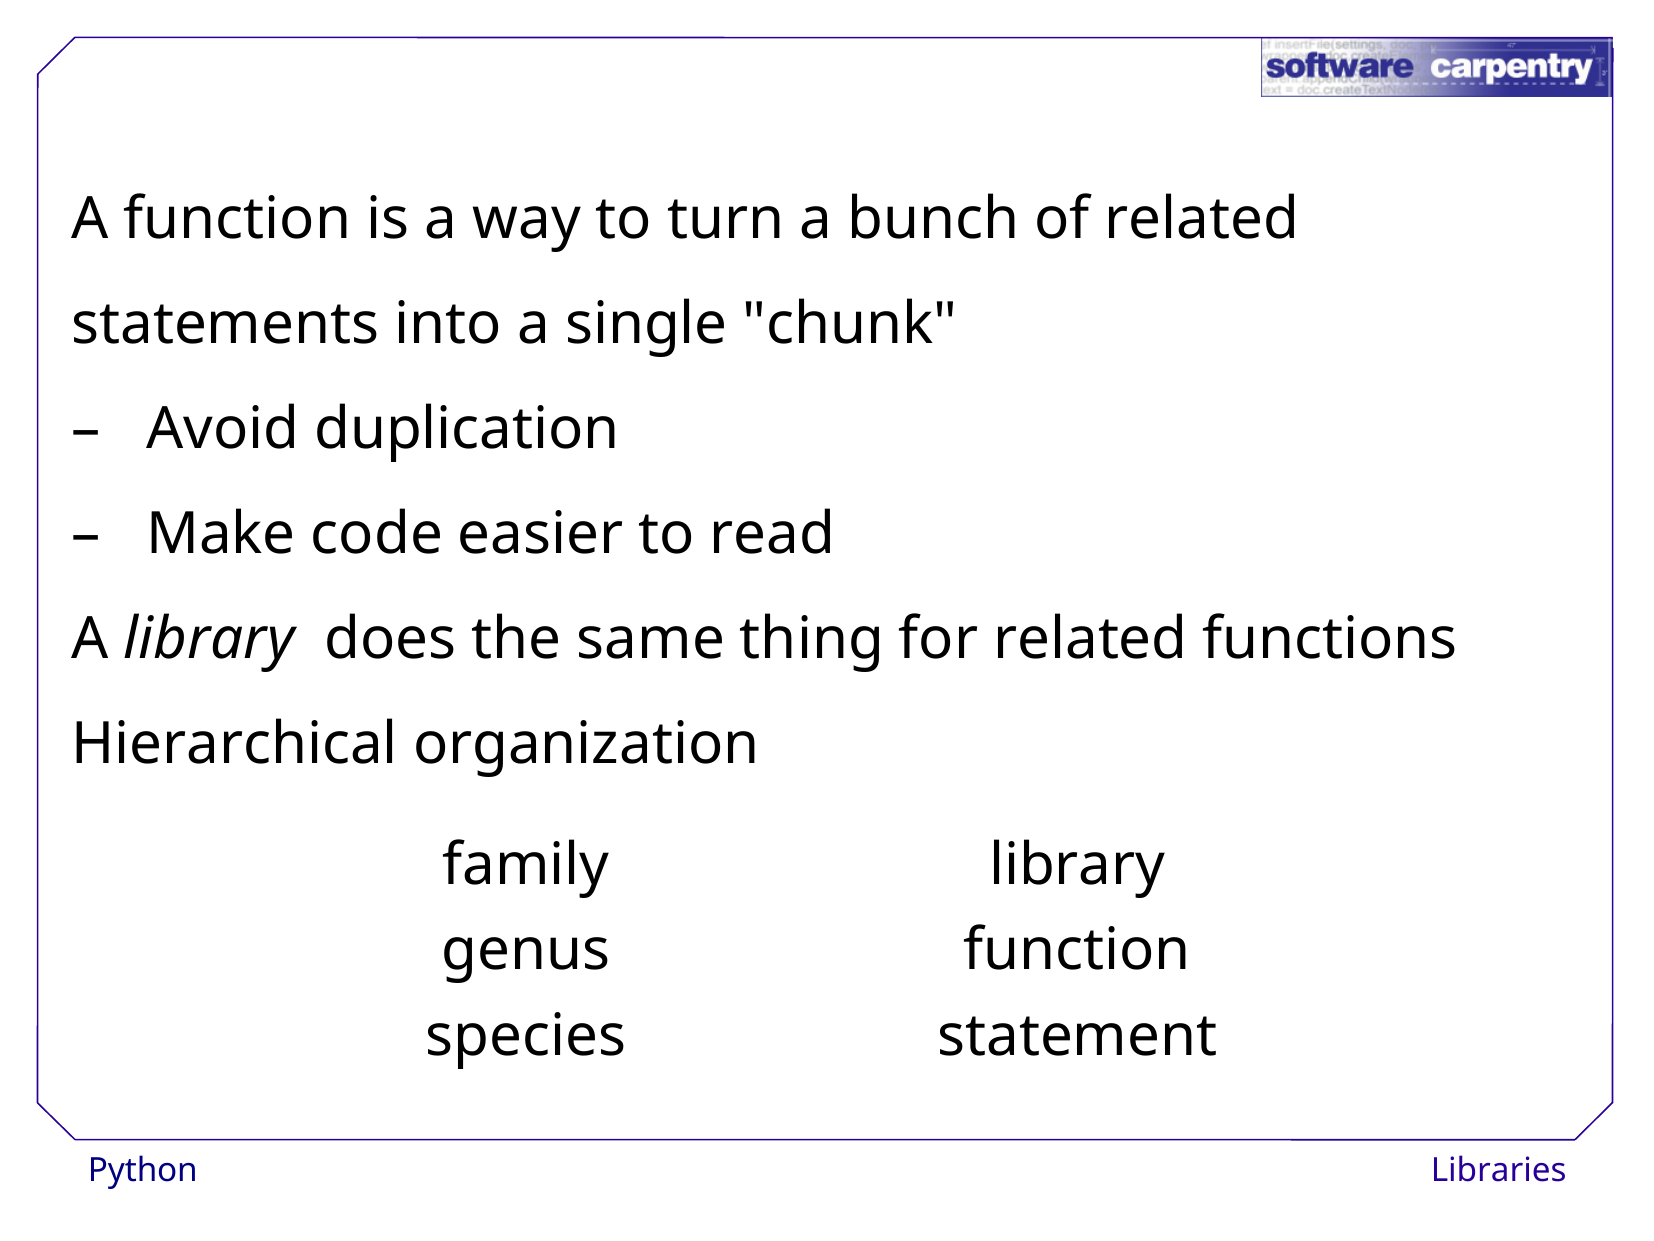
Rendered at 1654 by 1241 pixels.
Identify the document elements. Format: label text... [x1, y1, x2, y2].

picture [1261, 39, 1613, 97]
table_cell function [802, 904, 1353, 989]
table_cell genus [250, 904, 802, 989]
table_header library [802, 819, 1353, 904]
table_cell species [250, 989, 802, 1075]
text_box A function is a way to turn a bunch of related statements into a single "chunk" – Avoid duplication – Make code easier to read A library does the same thing for related functions Hierarchical organization [56, 137, 1624, 784]
table_cell statement [802, 989, 1353, 1075]
table_header family [250, 819, 802, 904]
